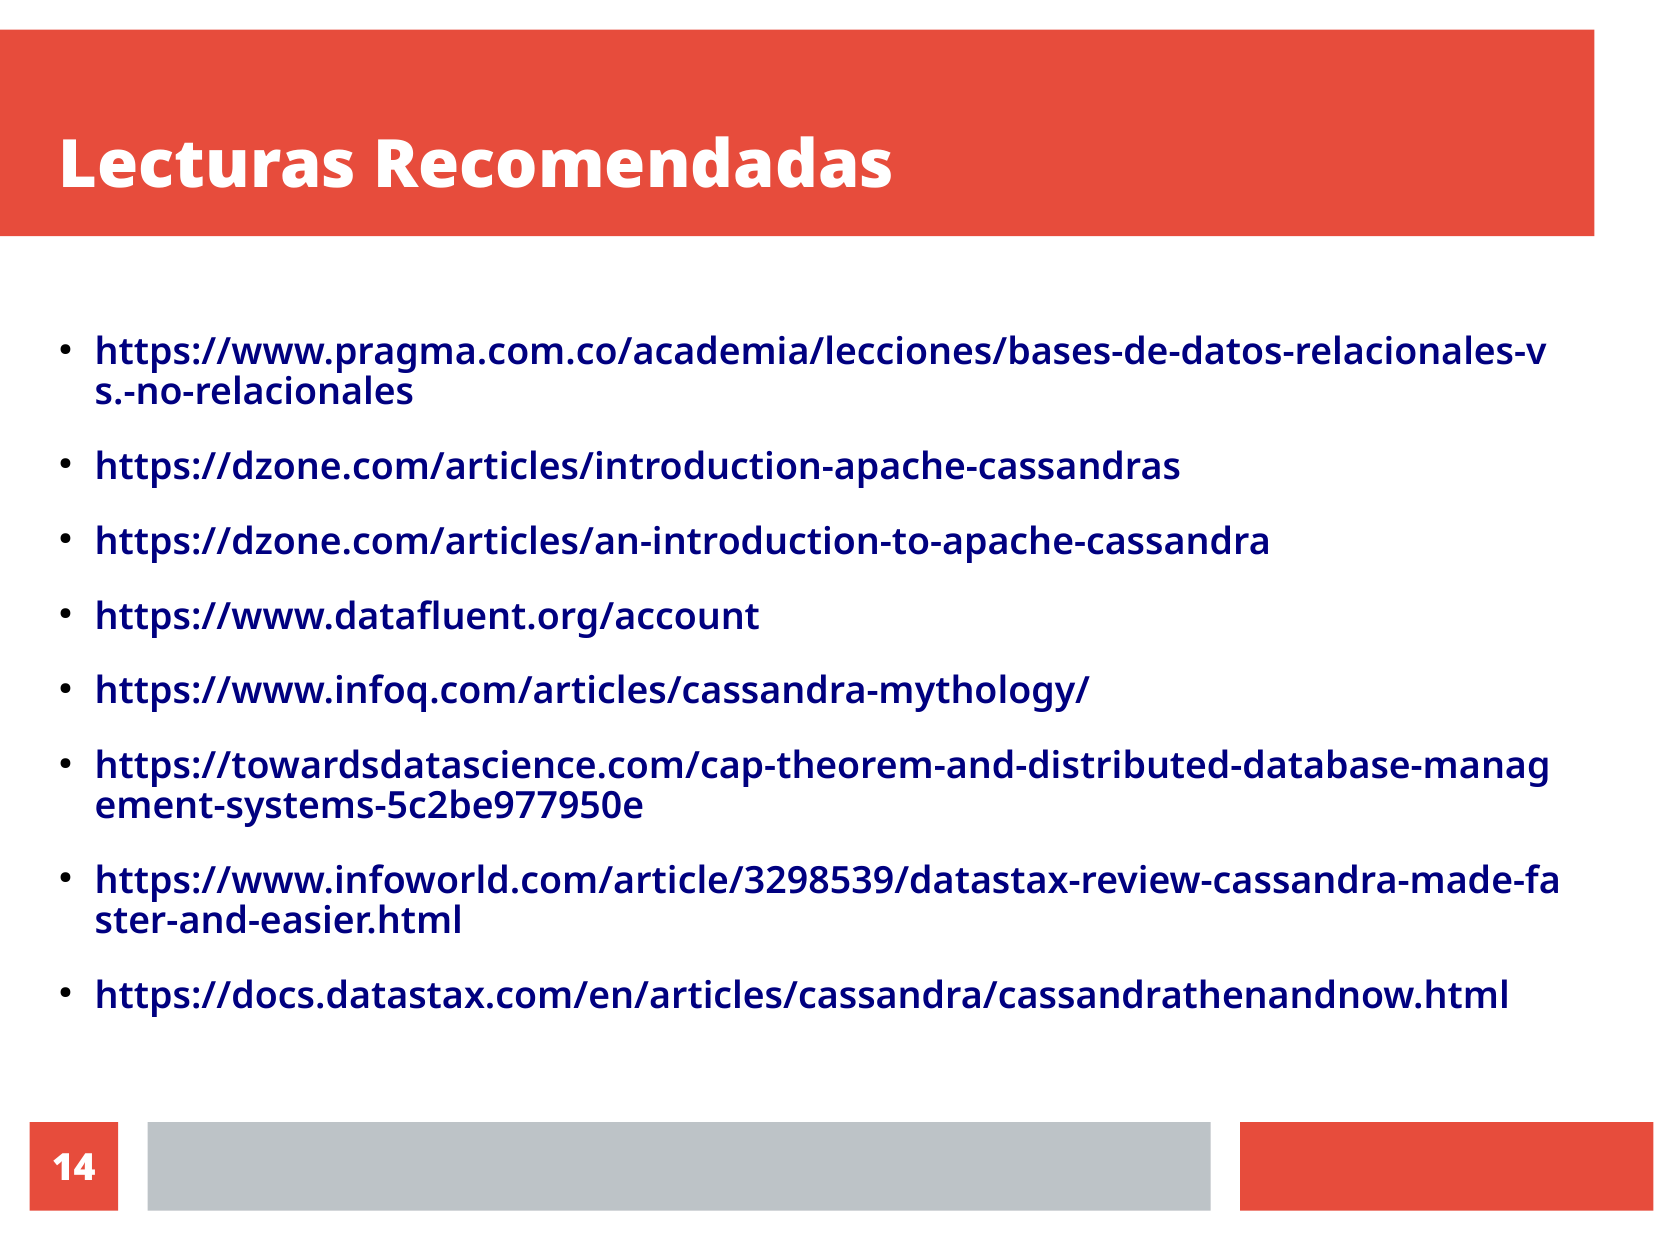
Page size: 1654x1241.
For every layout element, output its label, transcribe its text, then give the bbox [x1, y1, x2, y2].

list https://www.pragma.com.co/academia/lecciones/bases-de-datos-relacionales-vs.-no-relacionales https://dzone.com/articles/introduction-apache-cassandras https://dzone.com/articles/an-introduction-to-apache-cassandra https://www.datafluent.org/account https://www.infoq.com/articles/cassandra-mythology/ https://towardsdatascience.com/cap-theorem-and-distributed-database-management-systems-5c2be977950e https://www.infoworld.com/article/3298539/datastax-review-cassandra-made-faster-and-easier.html https://docs.datastax.com/en/articles/cassandra/cassandrathenandnow.html [59, 324, 1565, 1093]
title Lecturas Recomendadas [59, 59, 1595, 207]
